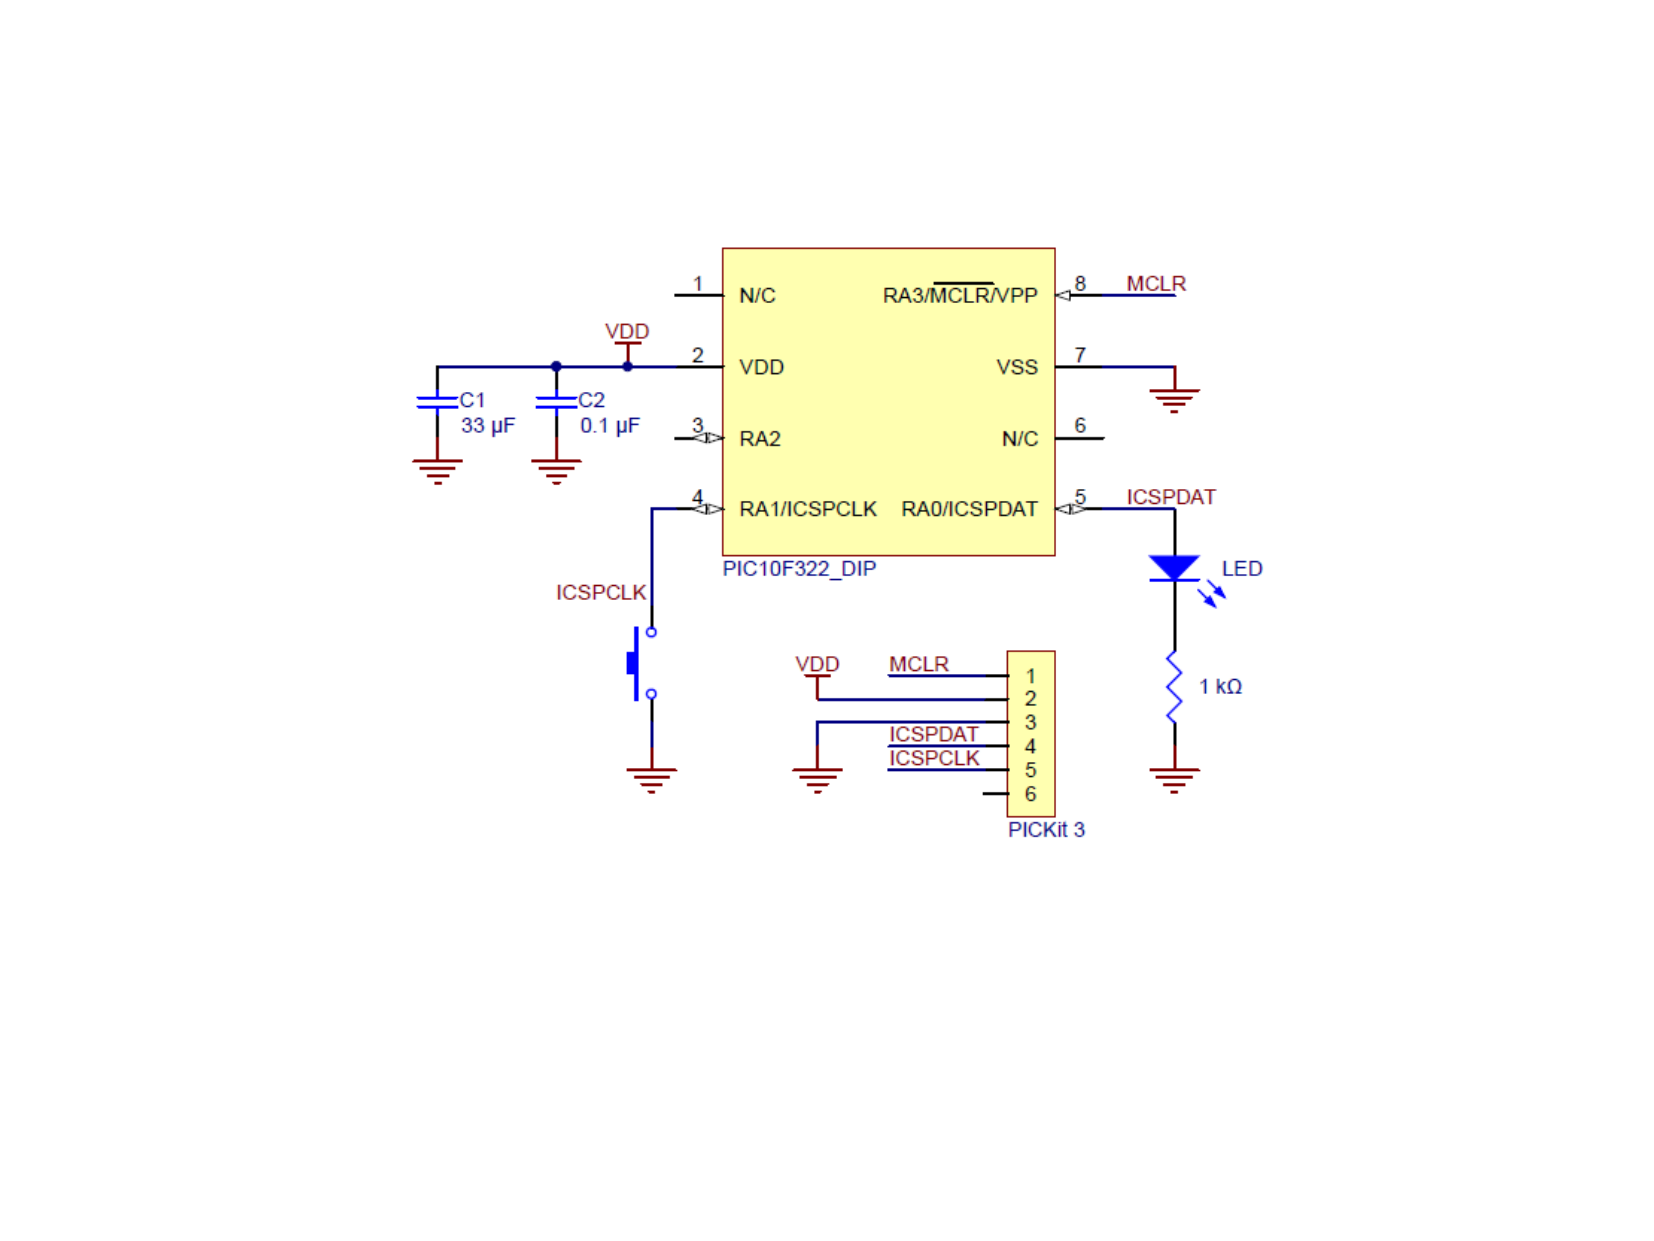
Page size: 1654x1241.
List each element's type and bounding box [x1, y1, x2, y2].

picture [390, 209, 1284, 871]
